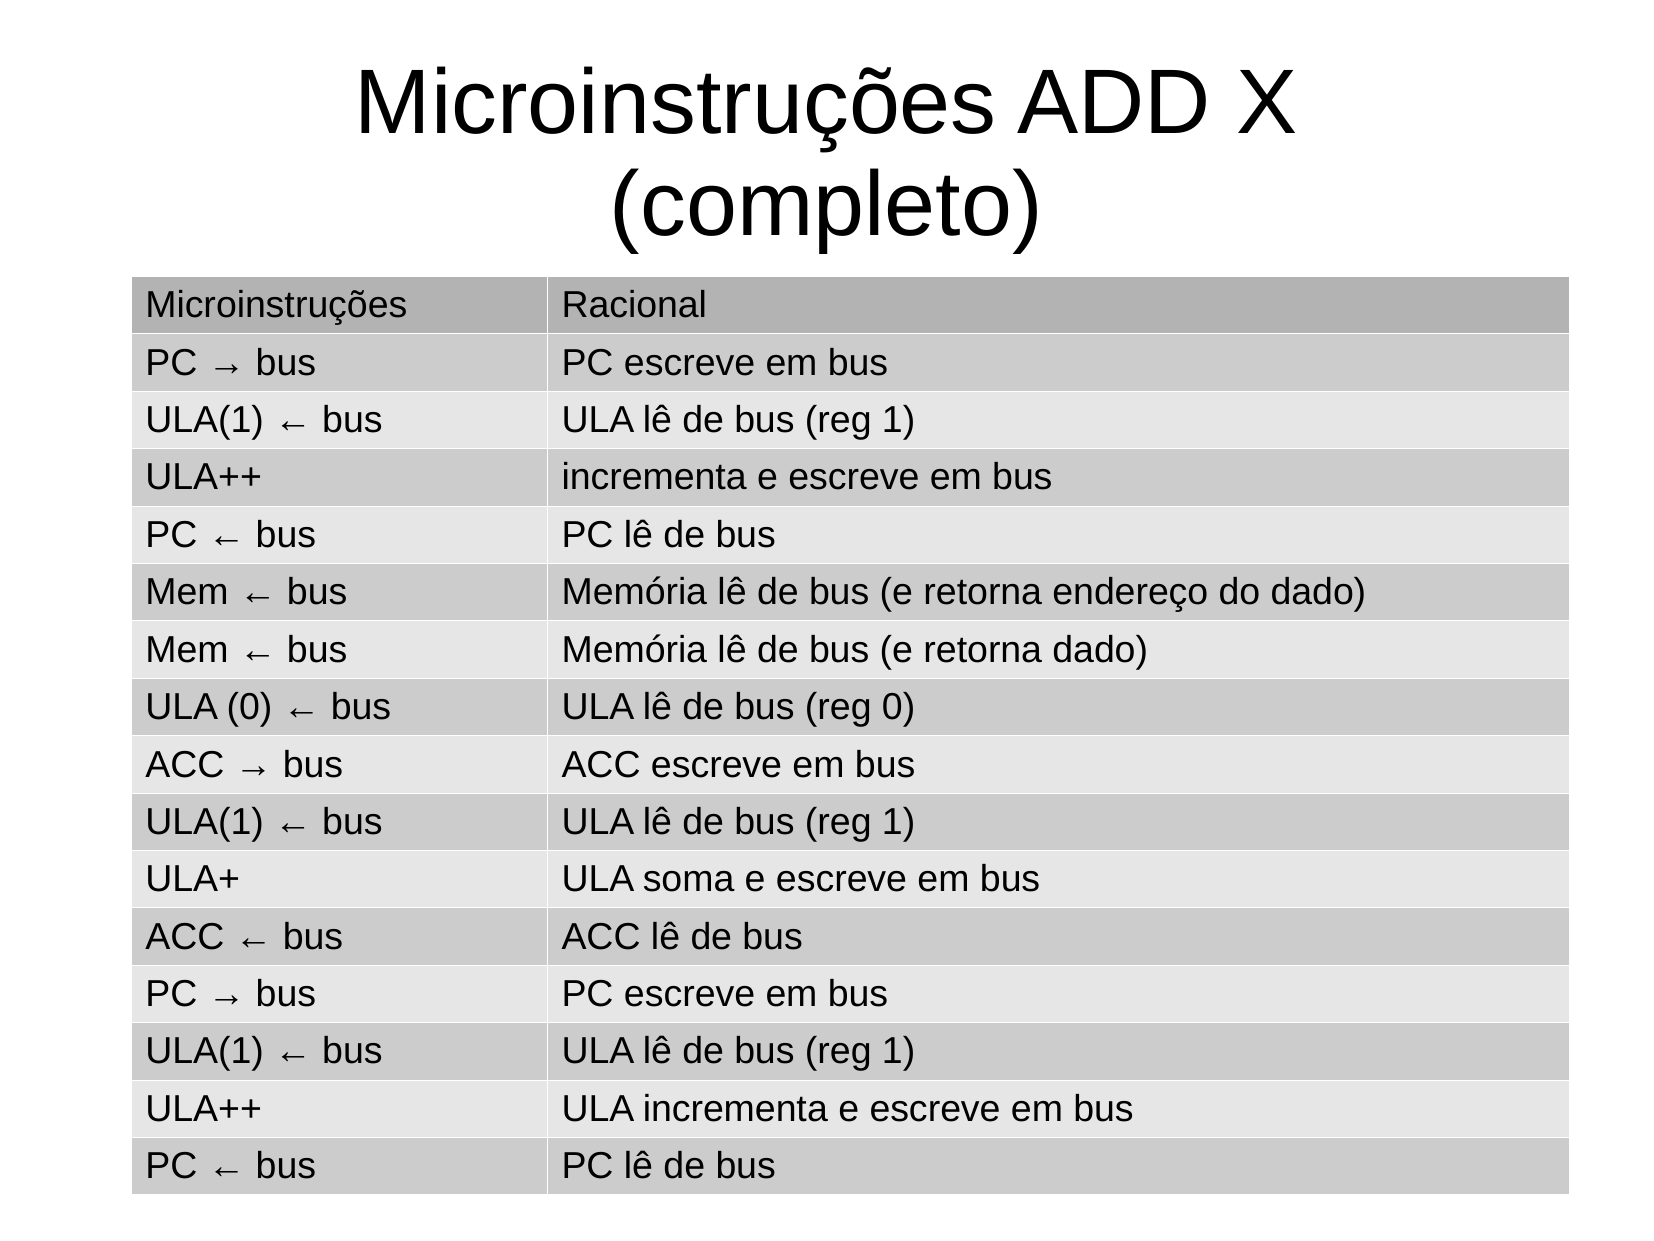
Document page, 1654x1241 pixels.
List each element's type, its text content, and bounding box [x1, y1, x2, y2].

table_cell ACC → bus [132, 736, 547, 793]
table_cell PC ← bus [132, 1138, 547, 1194]
table_cell PC escreve em bus [548, 966, 1569, 1022]
table_cell ULA incrementa e escreve em bus [548, 1081, 1569, 1137]
table_cell ULA (0) ← bus [132, 679, 547, 735]
table_cell ULA(1) ← bus [132, 392, 547, 448]
table_cell Memória lê de bus (e retorna endereço do dado) [548, 564, 1569, 620]
table_cell ULA lê de bus (reg 1) [548, 1023, 1569, 1080]
table_header Racional [548, 277, 1569, 333]
table_cell ULA++ [132, 1081, 547, 1137]
table_cell ACC lê de bus [548, 908, 1569, 965]
table_cell PC lê de bus [548, 507, 1569, 563]
table_cell PC escreve em bus [548, 334, 1569, 391]
table_cell PC → bus [132, 334, 547, 391]
table_header Microinstruções [132, 277, 547, 333]
table_cell ULA(1) ← bus [132, 1023, 547, 1080]
table_cell ACC escreve em bus [548, 736, 1569, 793]
table_cell Memória lê de bus (e retorna dado) [548, 621, 1569, 678]
table_cell PC ← bus [132, 507, 547, 563]
table_cell ACC ← bus [132, 908, 547, 965]
table_cell ULA++ [132, 449, 547, 506]
table_cell Mem ← bus [132, 621, 547, 678]
table_cell incrementa e escreve em bus [548, 449, 1569, 506]
table_cell ULA lê de bus (reg 0) [548, 679, 1569, 735]
table_cell Mem ← bus [132, 564, 547, 620]
table_cell PC lê de bus [548, 1138, 1569, 1194]
table_cell ULA soma e escreve em bus [548, 851, 1569, 907]
table_cell ULA lê de bus (reg 1) [548, 392, 1569, 448]
table_cell ULA lê de bus (reg 1) [548, 794, 1569, 850]
table_cell ULA+ [132, 851, 547, 907]
table_cell PC → bus [132, 966, 547, 1022]
table_cell ULA(1) ← bus [132, 794, 547, 850]
title Microinstruções ADD X (completo) [82, 49, 1571, 257]
